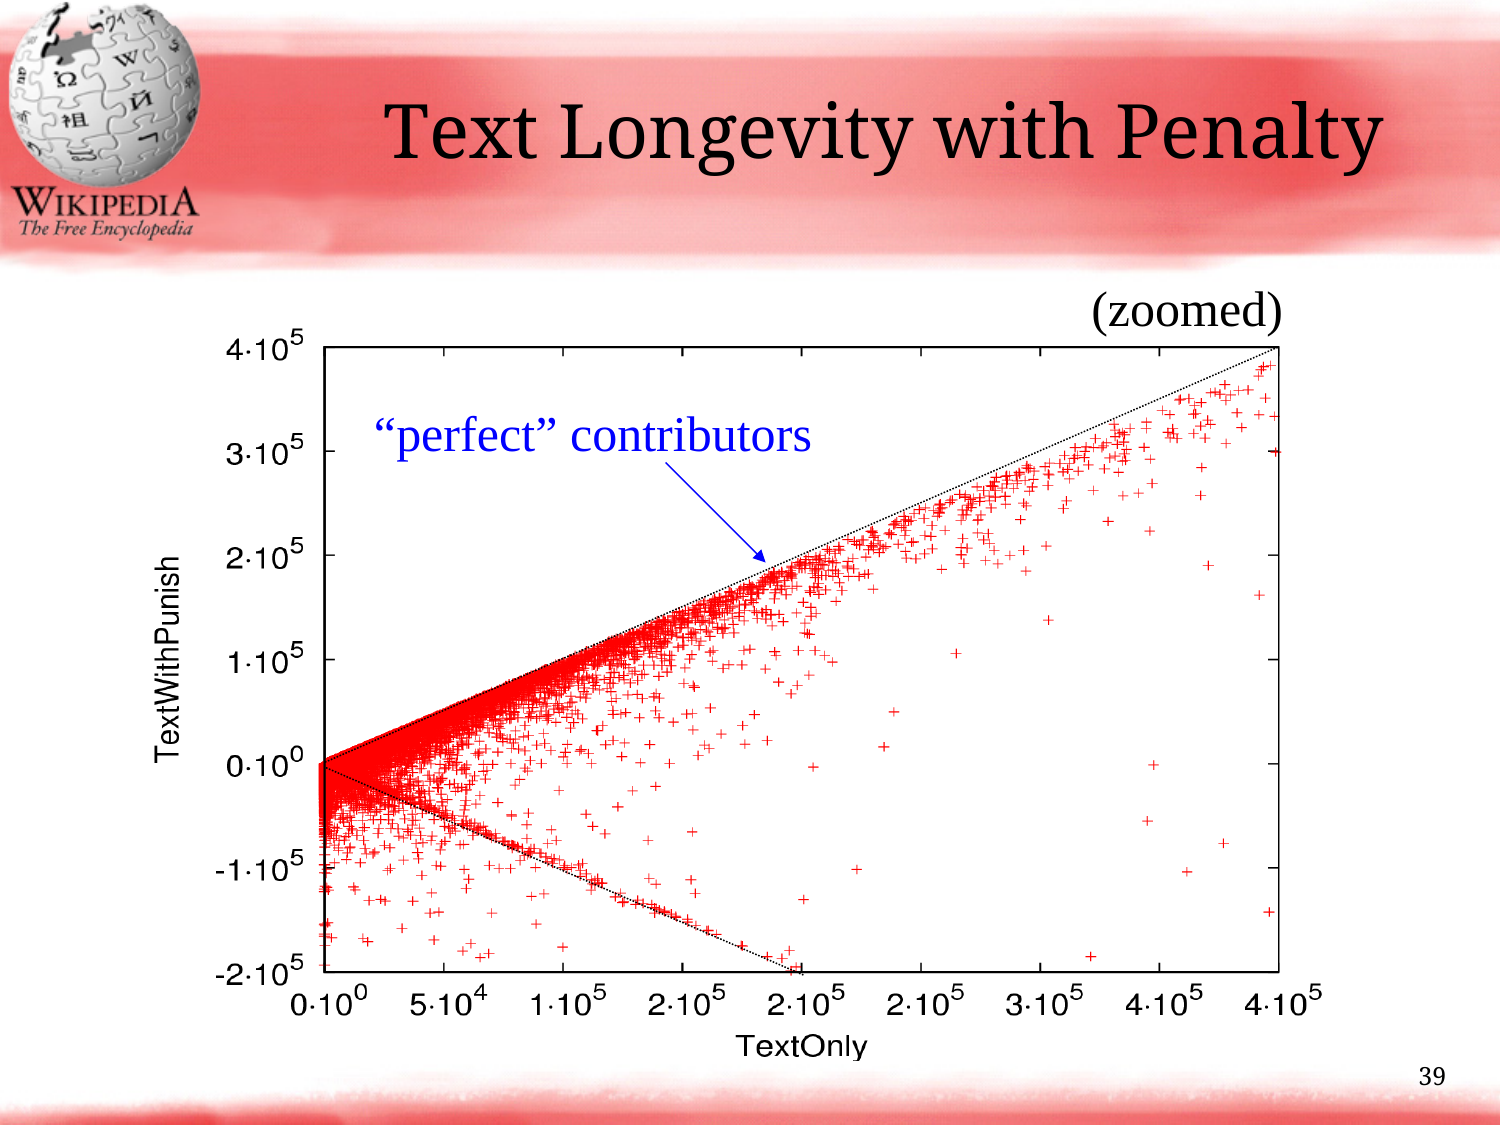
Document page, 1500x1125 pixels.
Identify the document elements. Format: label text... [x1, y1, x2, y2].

picture [0, 0, 1500, 1125]
text_box (zoomed)‏ [1076, 268, 1302, 342]
title Text Longevity with Penalty [112, 37, 1385, 223]
text_box “perfect” contributors [359, 393, 854, 467]
